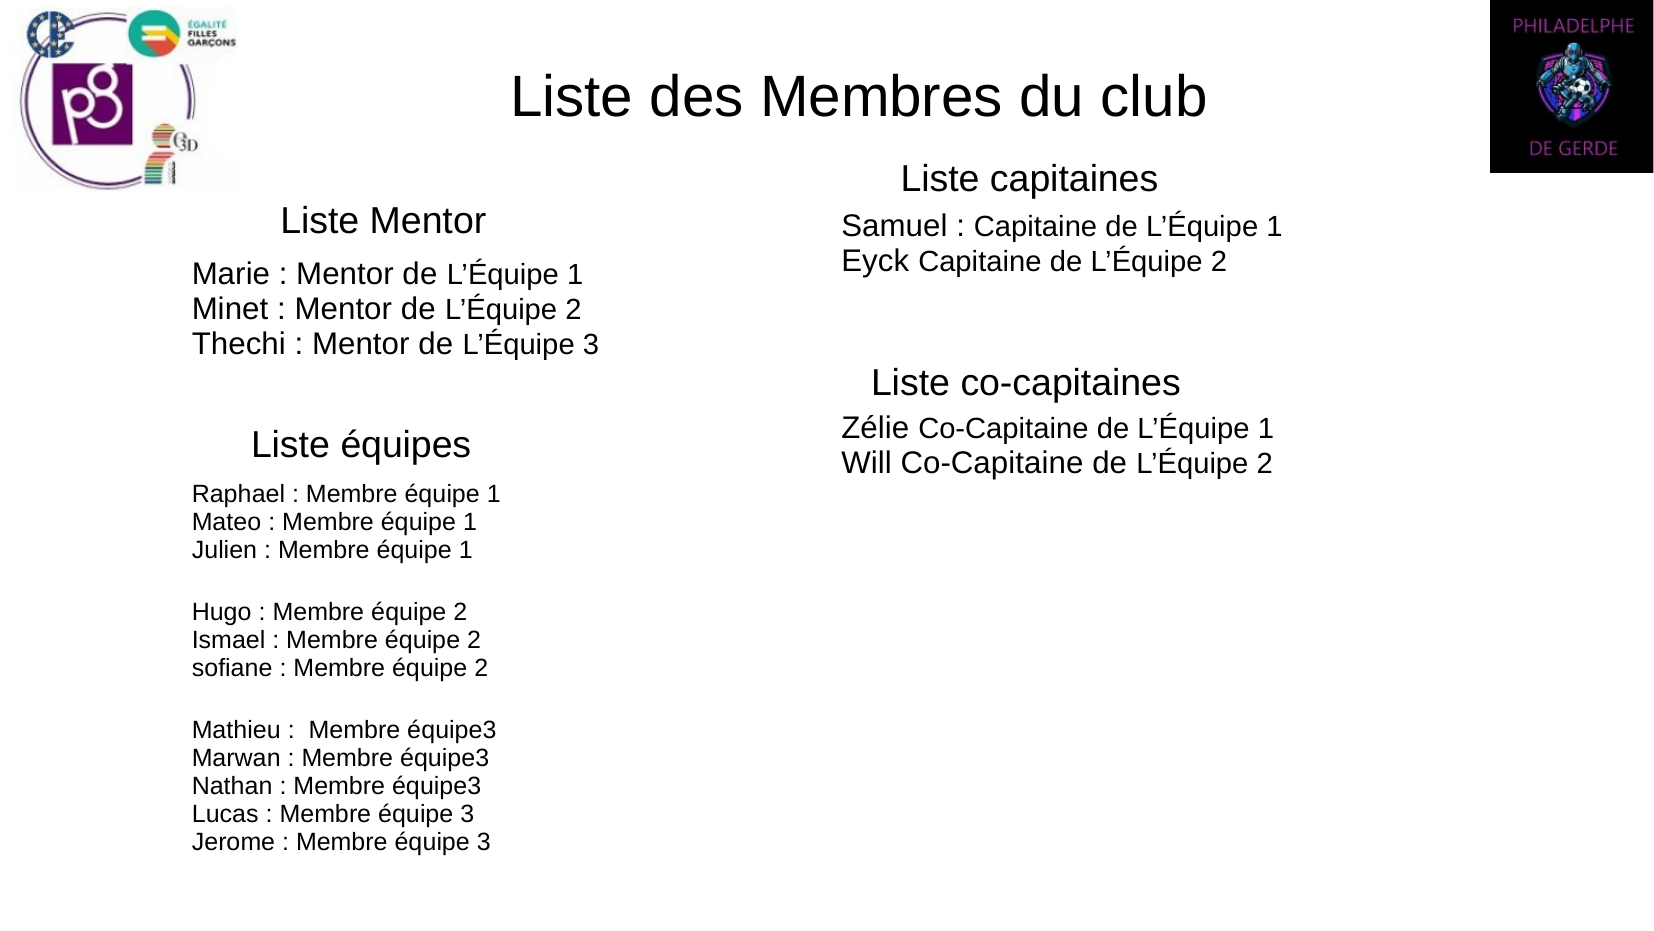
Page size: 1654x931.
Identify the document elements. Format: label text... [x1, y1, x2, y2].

picture [12, 7, 237, 193]
text_box Zélie Co-Capitaine de L’Équipe 1 Will Co-Capitaine de L’Équipe 2 [826, 368, 1300, 621]
text_box Hugo : Membre équipe 2 Ismael : Membre équipe 2 sofiane : Membre équipe 2 [177, 590, 532, 690]
title Liste des Membres du club [0, 0, 1654, 193]
text_box Liste Mentor [265, 192, 532, 250]
text_box Raphael : Membre équipe 1 Mateo : Membre équipe 1 Julien : Membre équipe 1 [177, 472, 591, 600]
text_box Mathieu : Membre équipe3 Marwan : Membre équipe3 Nathan : Membre équipe3 Lucas : Membre équipe 3 Jerome : Membre équipe 3 [177, 708, 562, 864]
text_box Samuel : Capitaine de L’Équipe 1 Eyck Capitaine de L’Équipe 2 [826, 165, 1359, 355]
text_box Marie : Mentor de L’Équipe 1 Minet : Mentor de L’Équipe 2 Thechi : Mentor de L’Équipe 3 [177, 249, 621, 473]
picture [1490, 0, 1654, 173]
text_box Liste capitaines [885, 149, 1182, 249]
text_box Liste co-capitaines [856, 354, 1241, 414]
text_box Liste équipes [236, 415, 532, 473]
